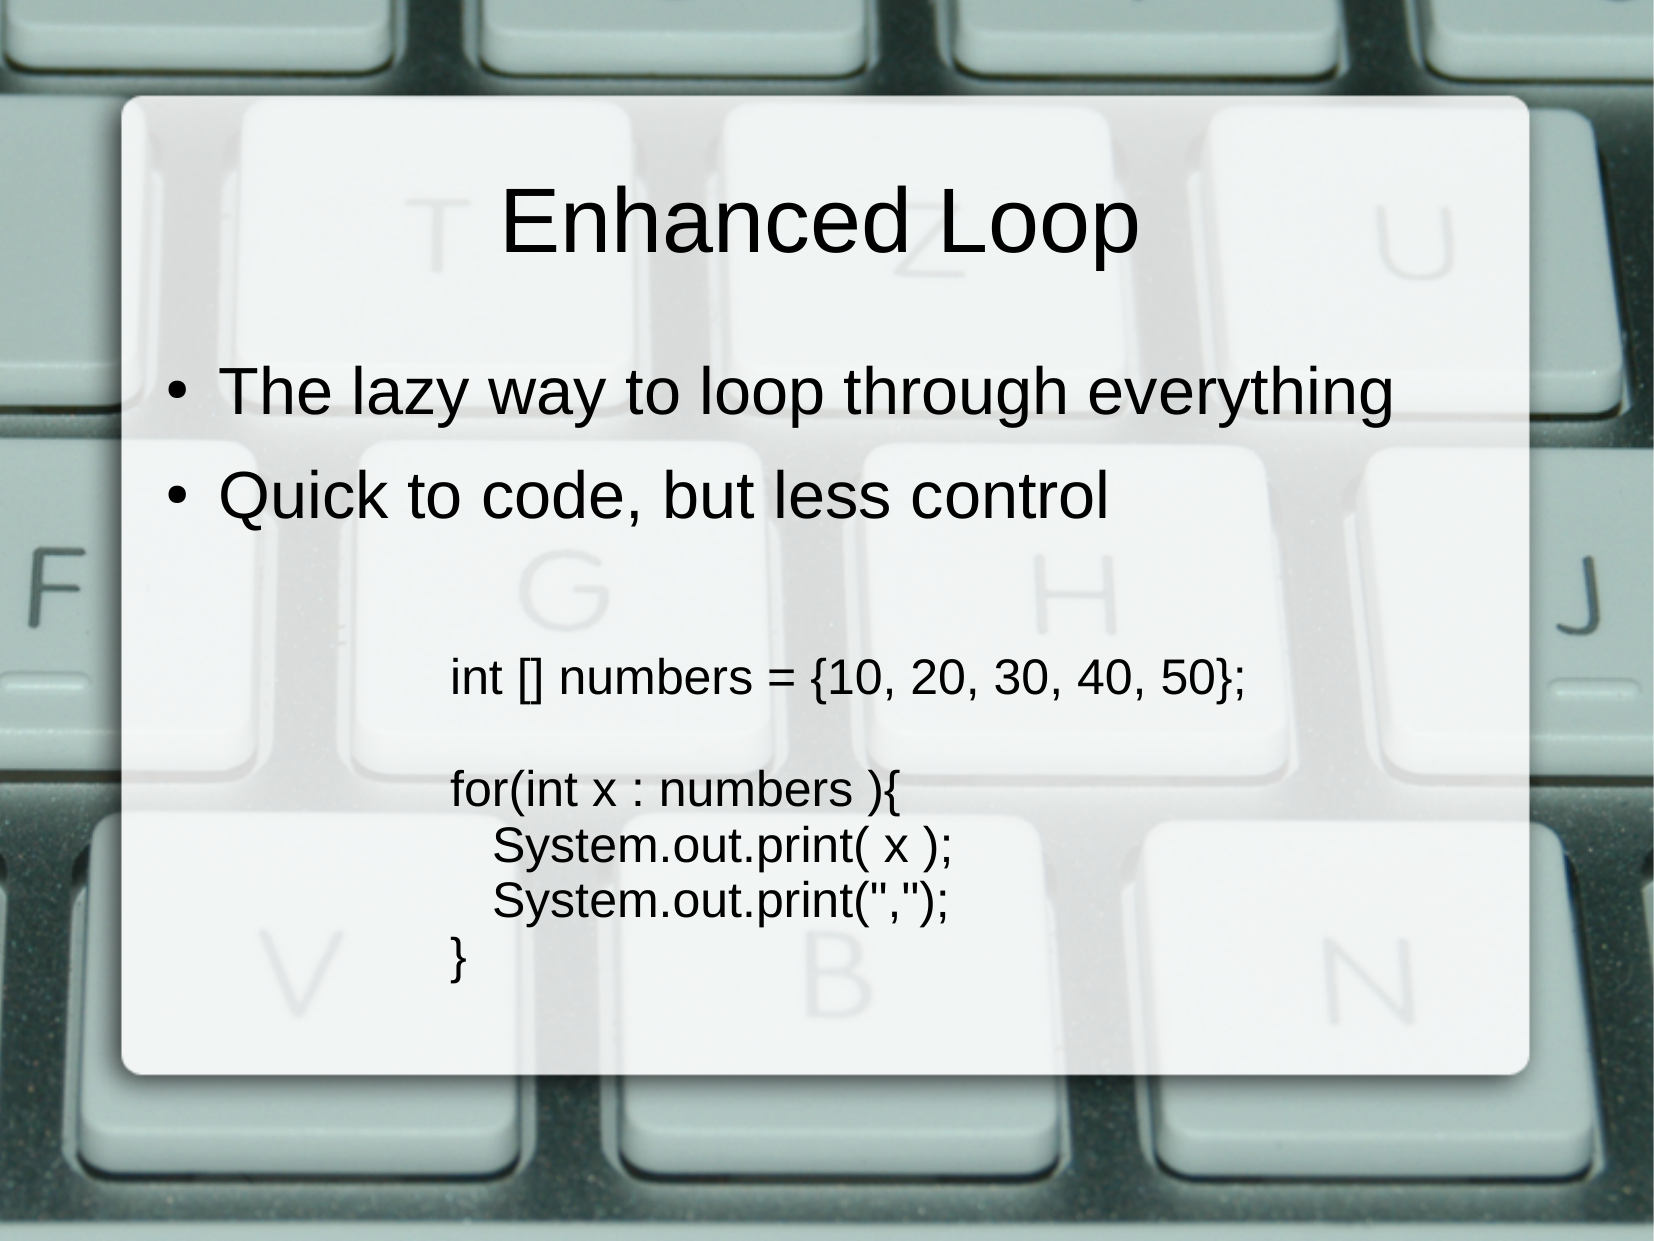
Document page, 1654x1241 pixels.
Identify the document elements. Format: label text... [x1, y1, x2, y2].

picture [0, 0, 1654, 1241]
title Enhanced Loop [135, 117, 1506, 325]
list The lazy way to loop through everything Quick to code, but less control [147, 354, 1506, 1063]
text_box int [] numbers = {10, 20, 30, 40, 50}; for(int x : numbers ){ System.out.print( x ); System.out.print(","); } [366, 649, 1248, 985]
